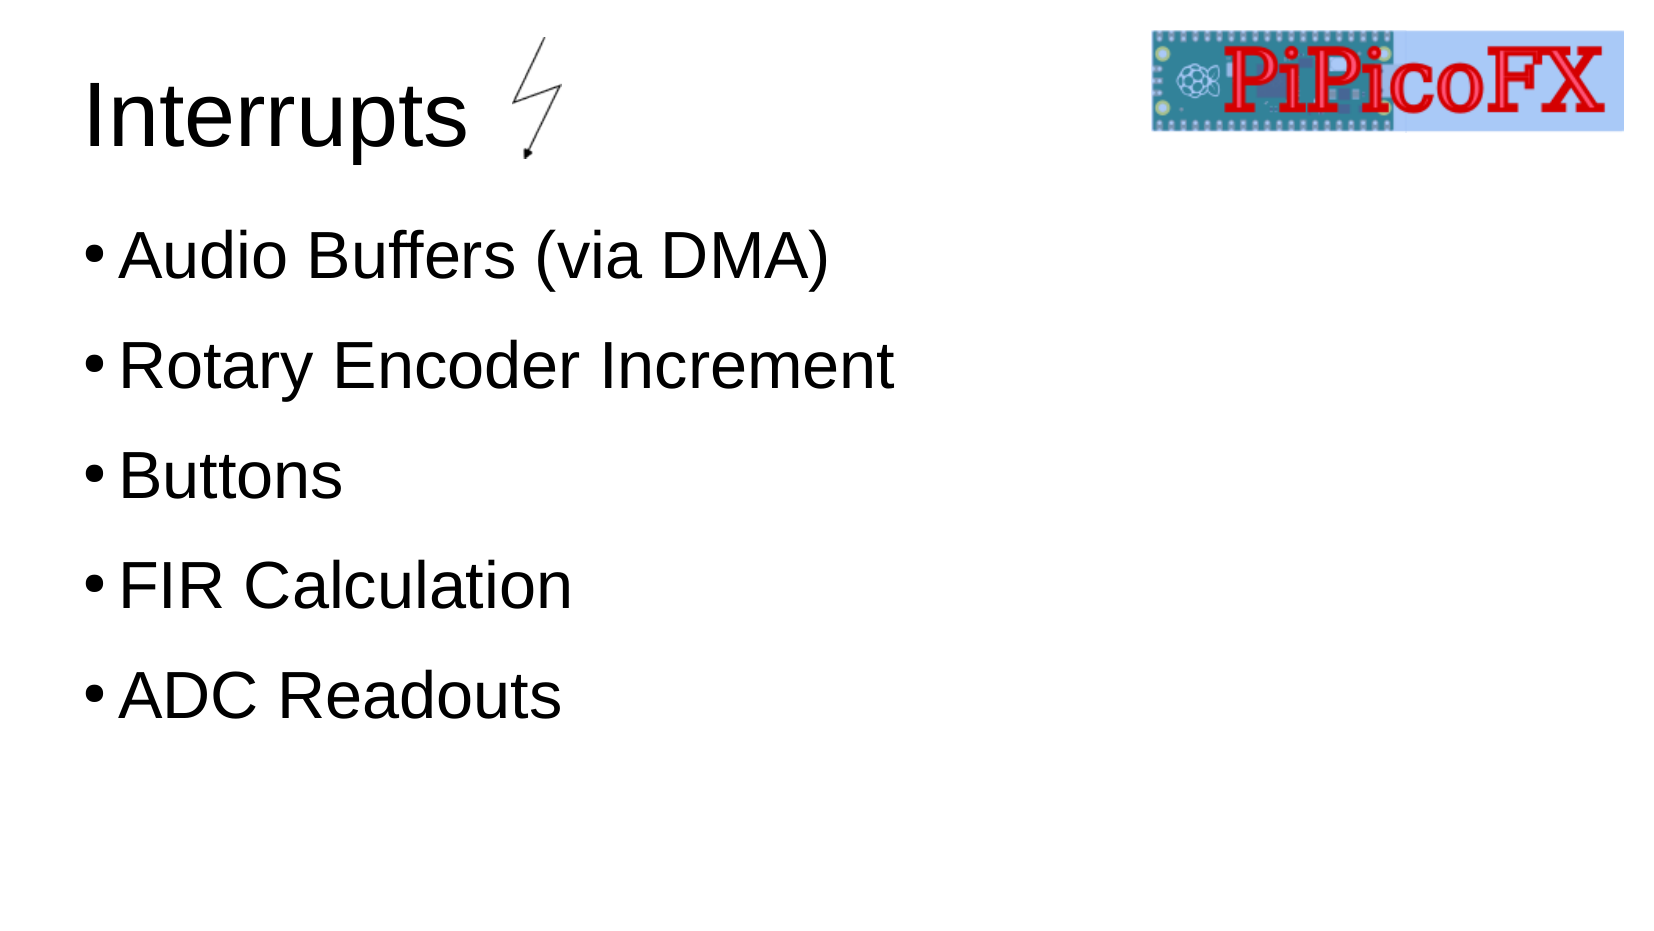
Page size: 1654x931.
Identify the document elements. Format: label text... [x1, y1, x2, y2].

subtitle Audio Buffers (via DMA) Rotary Encoder Increment Buttons FIR Calculation ADC Readouts [82, 217, 1571, 758]
title Interrupts [82, 37, 1571, 193]
picture [512, 37, 562, 159]
picture [1151, 29, 1624, 133]
